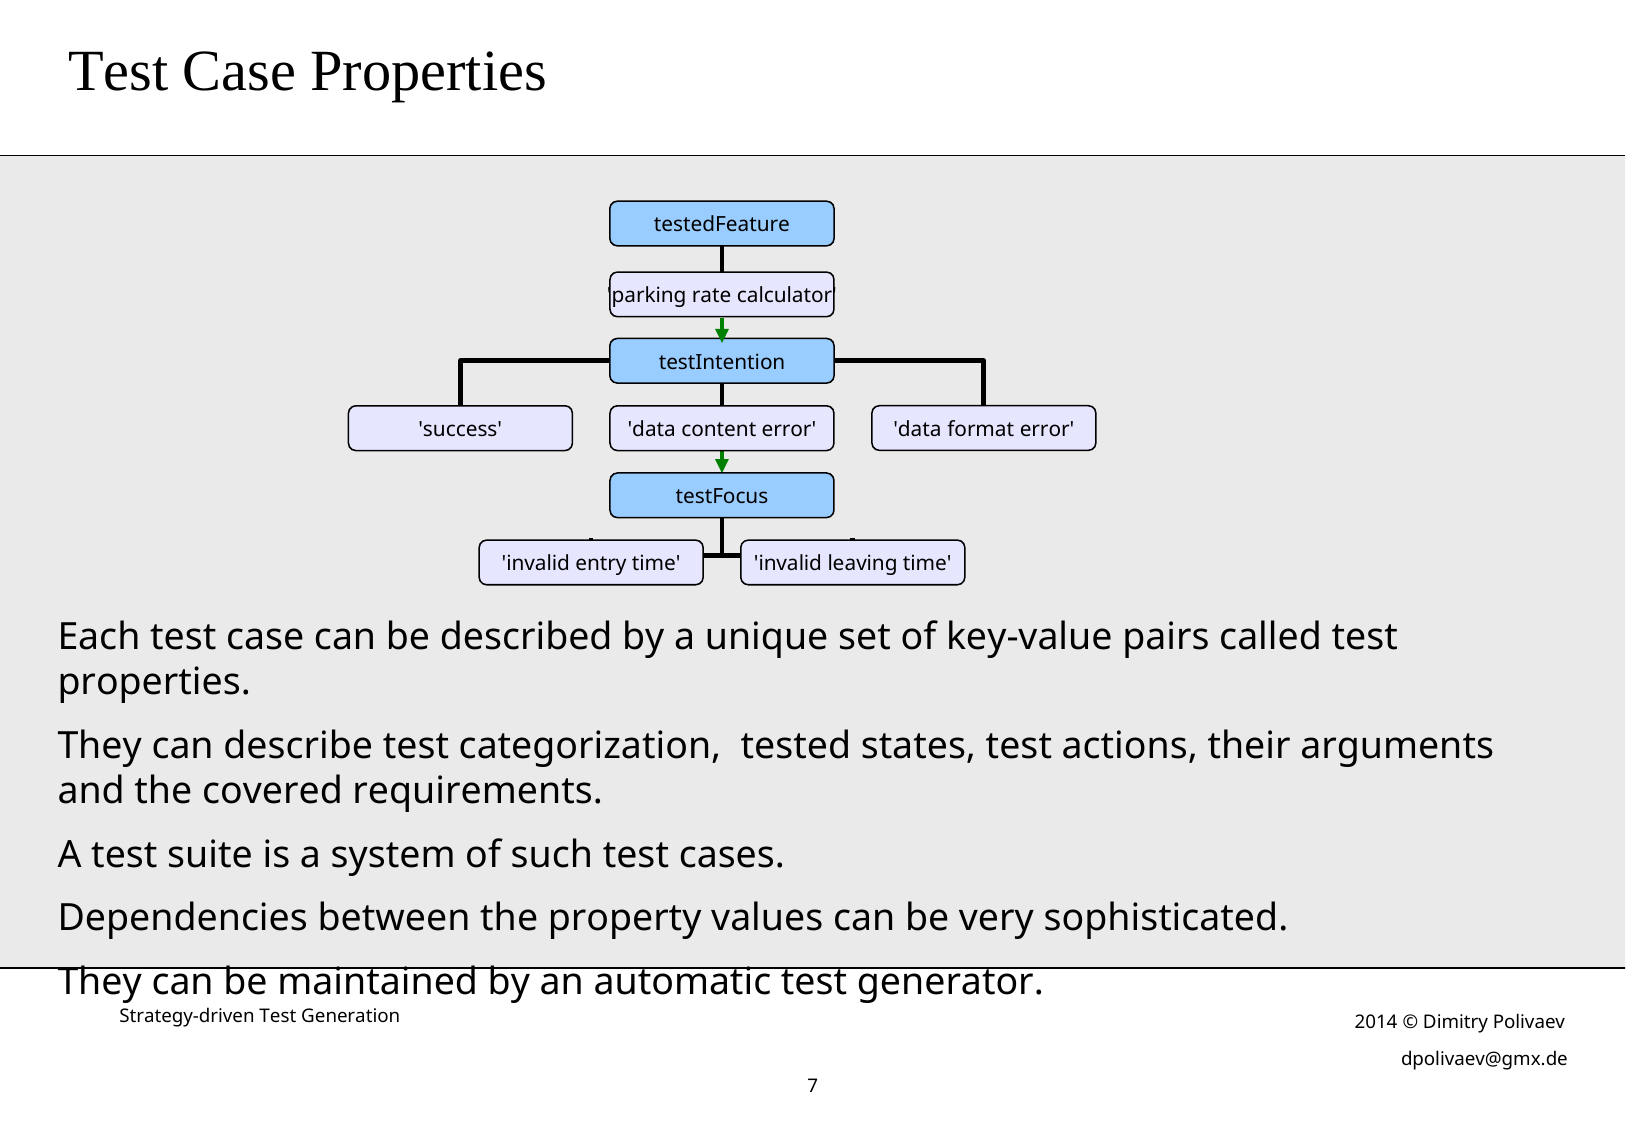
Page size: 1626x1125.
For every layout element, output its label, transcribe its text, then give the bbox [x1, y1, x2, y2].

list Each test case can be described by a unique set of key-value pairs called test properties. They can describe test categorization, tested states, test actions, their arguments and the covered requirements. A test suite is a system of such test cases. Dependencies between the property values can be very sophisticated. They can be maintained by an automatic test generator. [57, 612, 1513, 958]
text_box 'data content error' [609, 405, 834, 451]
text_box 'success' [348, 405, 573, 451]
title Test Case Properties [68, 26, 1447, 102]
text_box 'invalid entry time' [479, 540, 704, 585]
text_box testFocus [609, 472, 834, 518]
text_box 'parking rate calculator' [609, 272, 834, 317]
text_box 'invalid leaving time' [740, 540, 965, 585]
text_box testedFeature [609, 201, 835, 246]
text_box 'data format error' [871, 405, 1096, 451]
text_box testIntention [609, 338, 835, 384]
